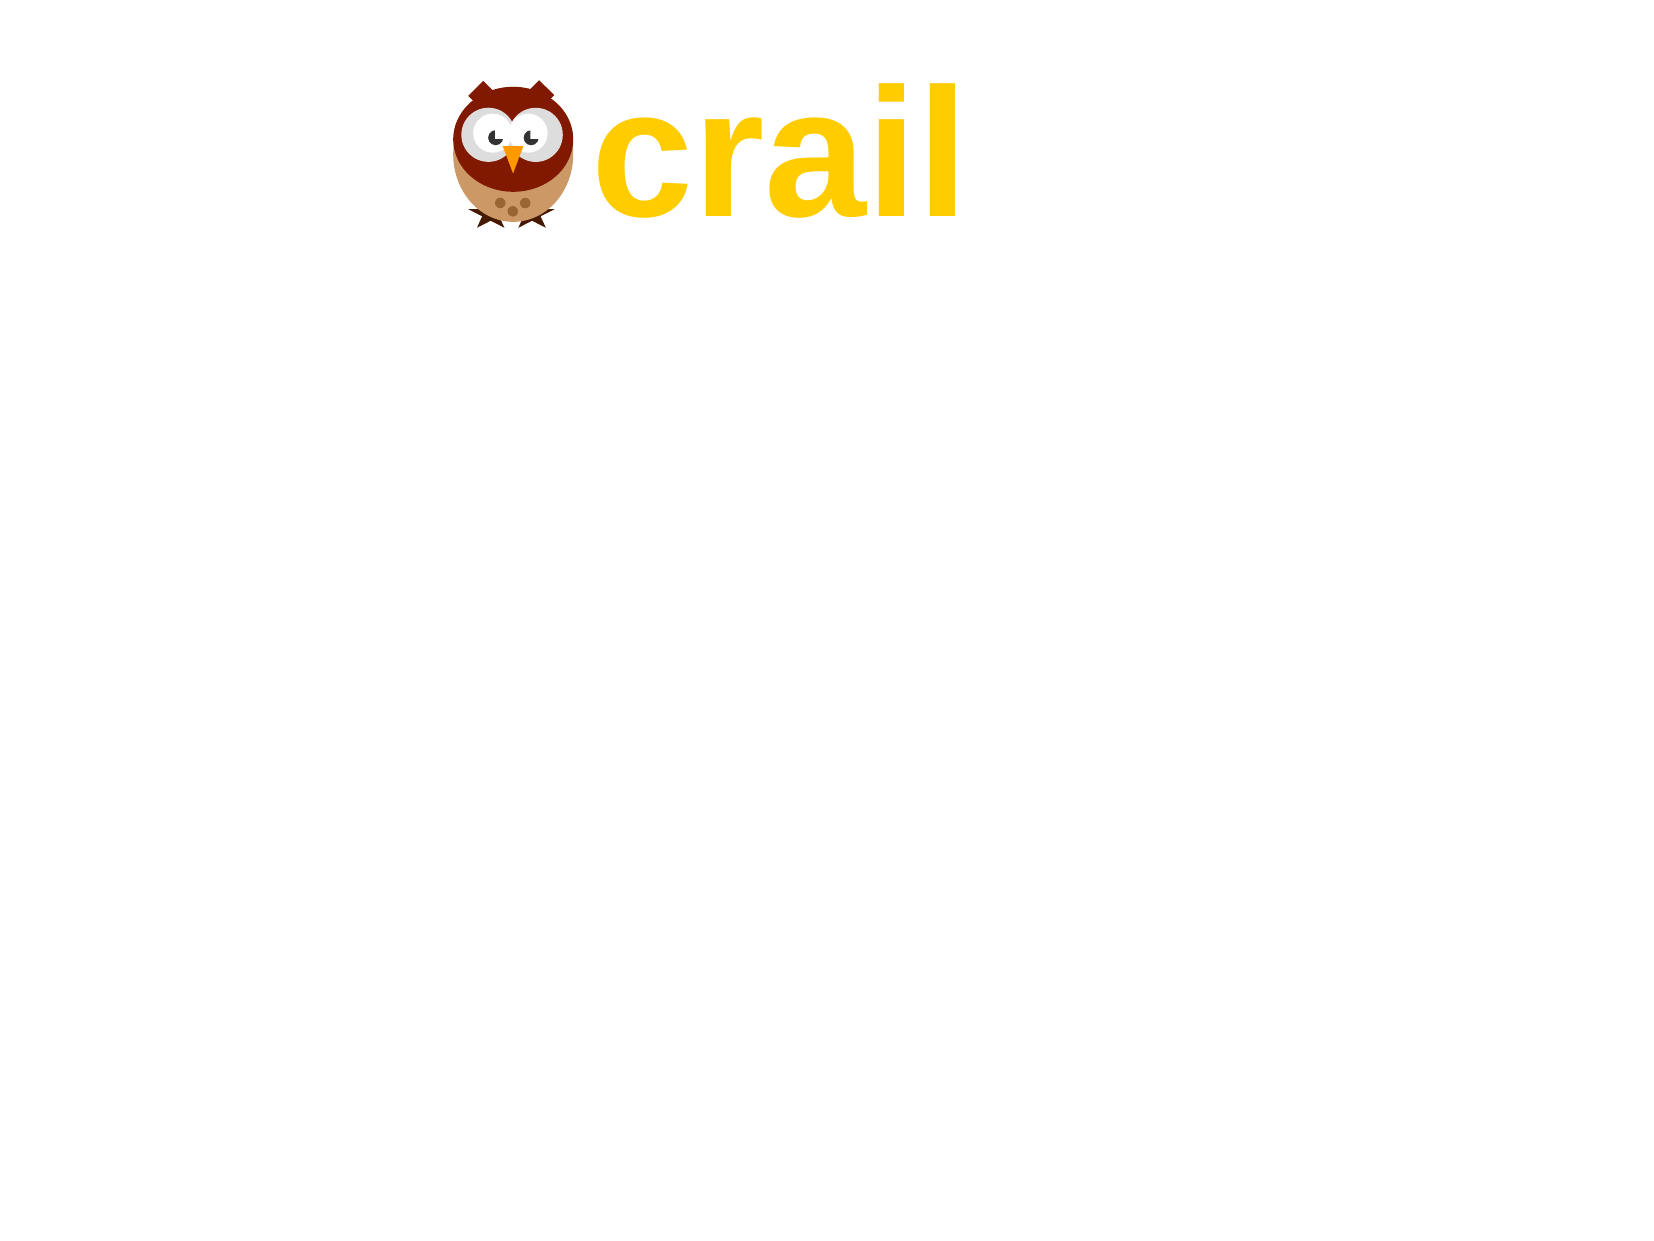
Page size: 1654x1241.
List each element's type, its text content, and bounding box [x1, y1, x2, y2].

text_box crail [576, 49, 1066, 256]
text_box [453, 80, 574, 228]
